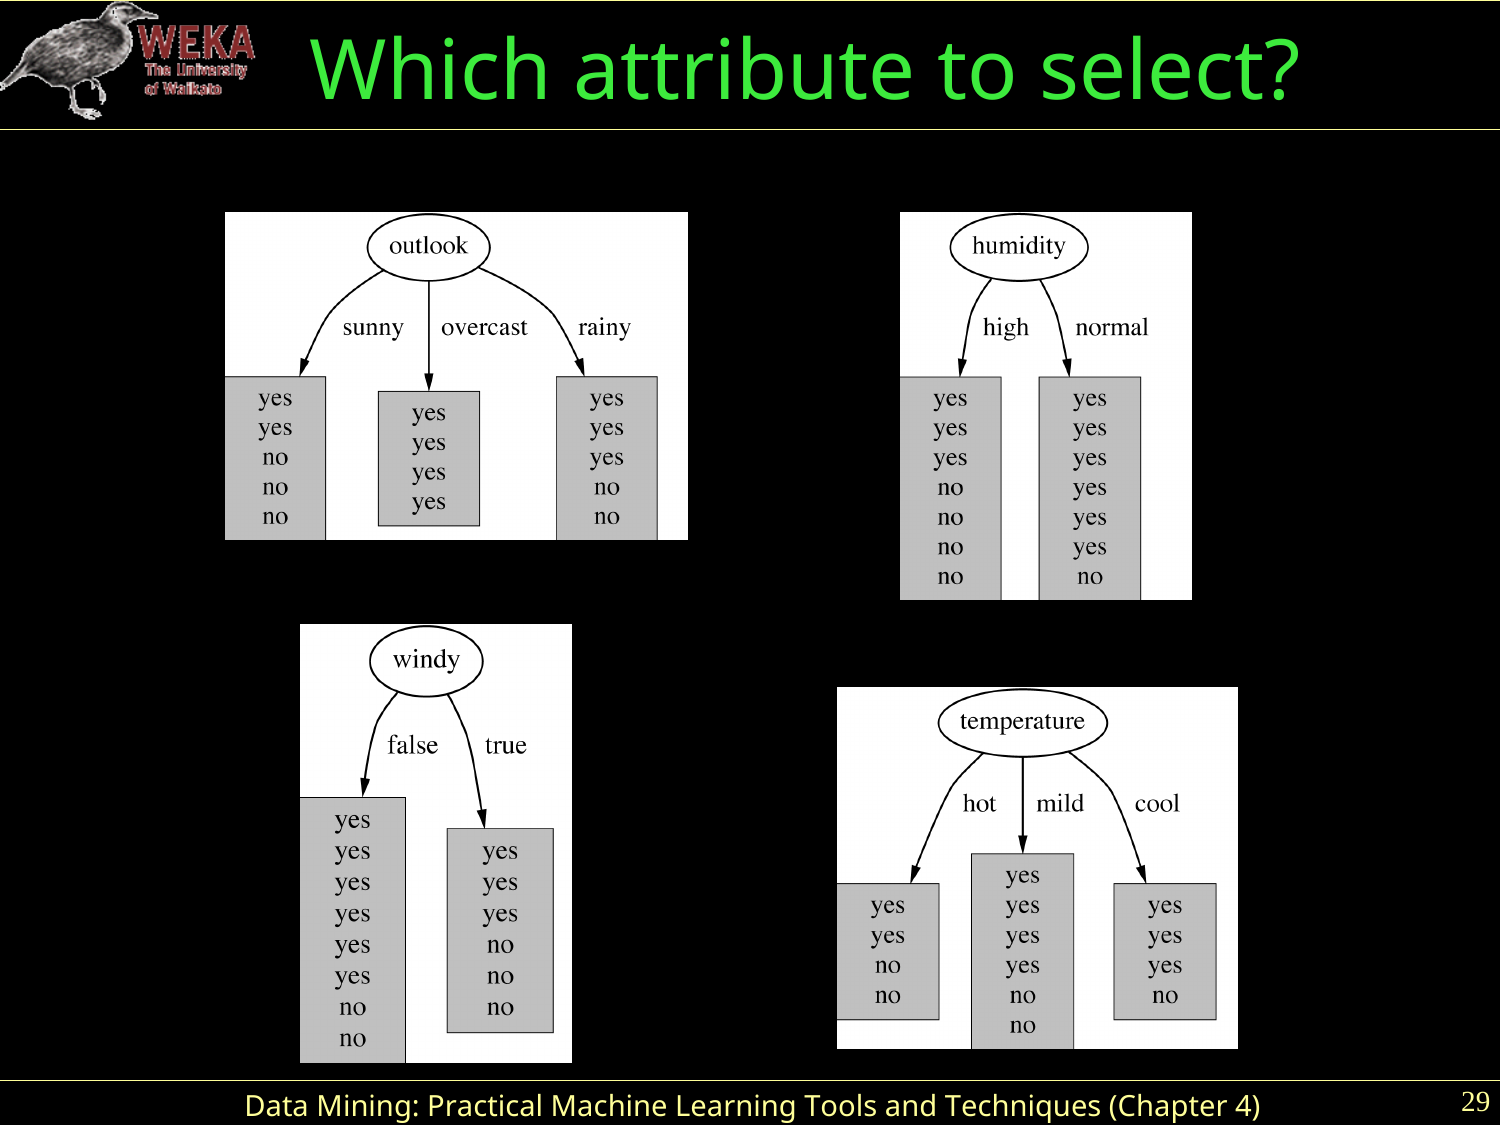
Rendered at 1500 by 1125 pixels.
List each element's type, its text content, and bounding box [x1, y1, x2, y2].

picture [900, 212, 1192, 601]
picture [837, 687, 1238, 1049]
picture [300, 624, 572, 1063]
title Which attribute to select? [295, 0, 1500, 148]
picture [225, 212, 688, 540]
picture [0, 1, 266, 129]
